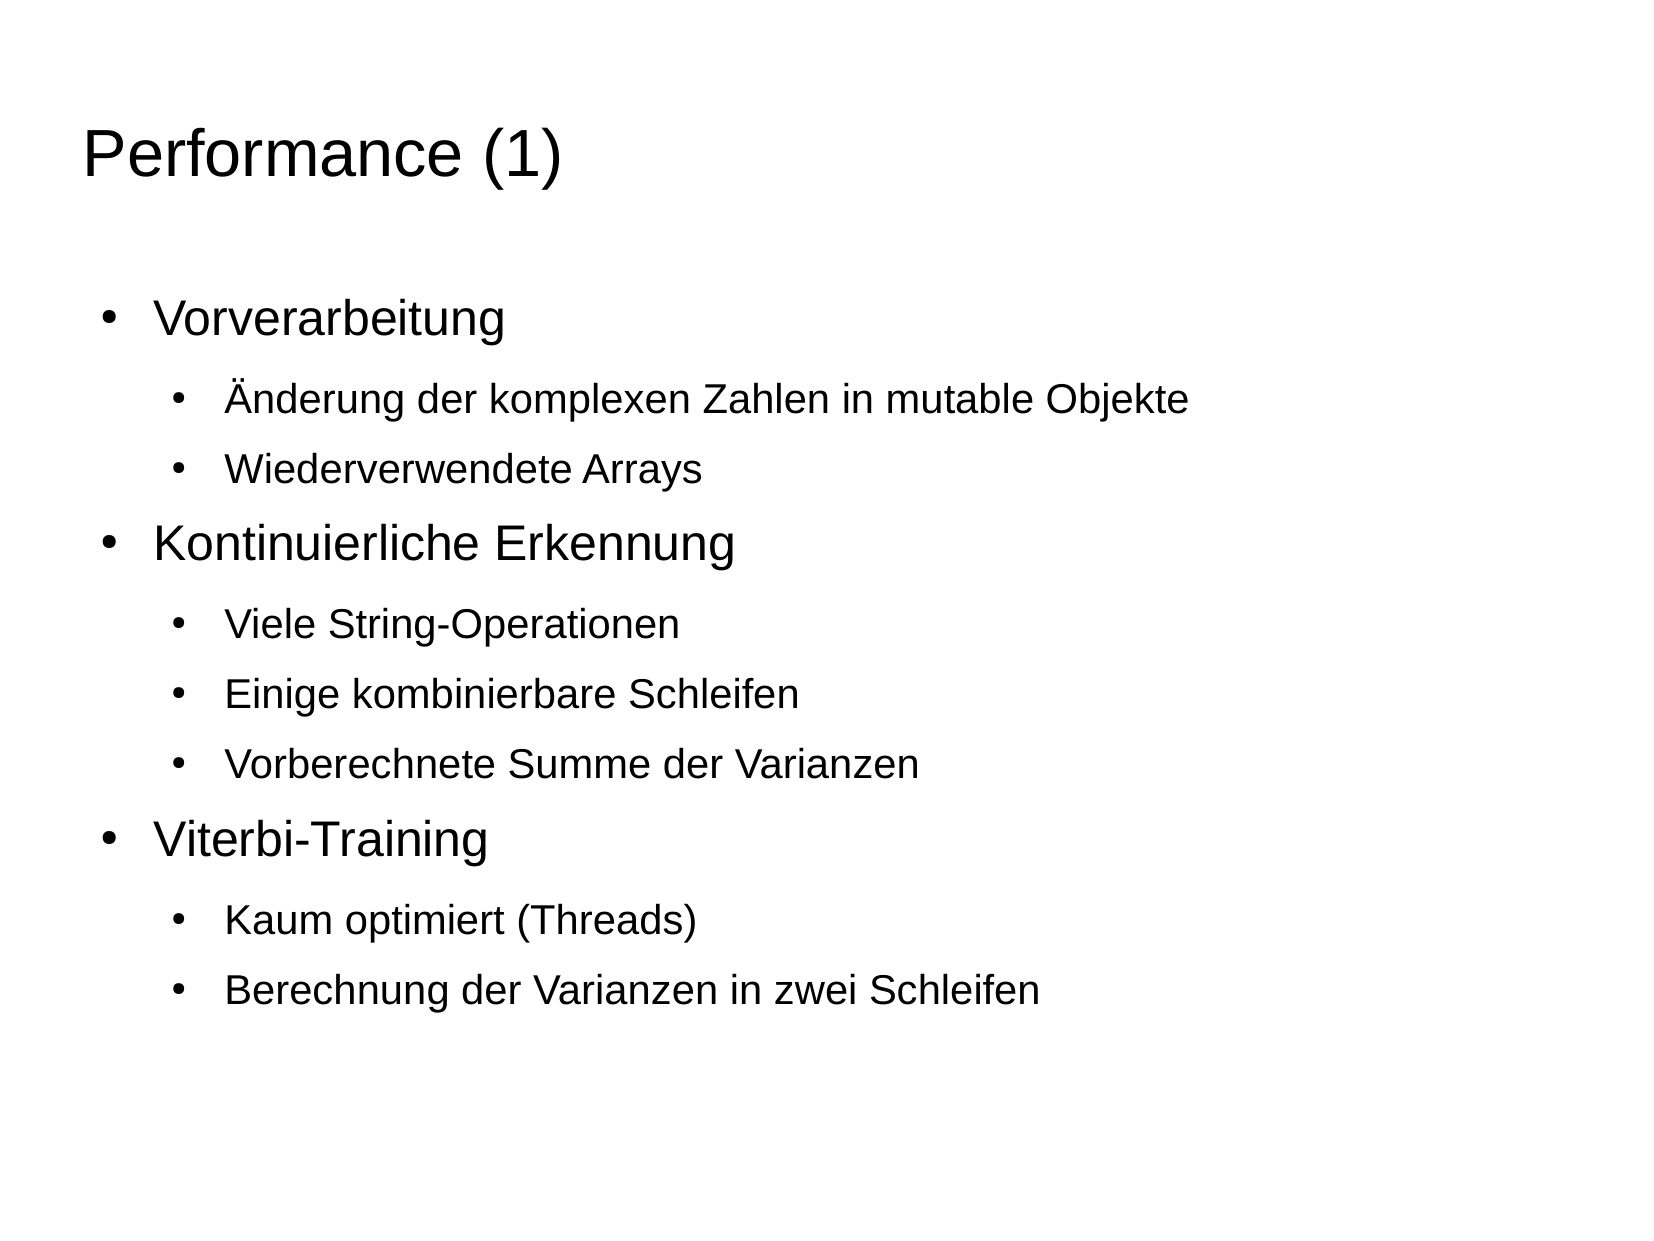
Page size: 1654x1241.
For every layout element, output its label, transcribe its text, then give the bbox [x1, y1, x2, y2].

list Vorverarbeitung Änderung der komplexen Zahlen in mutable Objekte Wiederverwendete Arrays Kontinuierliche Erkennung Viele String-Operationen Einige kombinierbare Schleifen Vorberechnete Summe der Varianzen Viterbi-Training Kaum optimiert (Threads) Berechnung der Varianzen in zwei Schleifen [82, 290, 1571, 1109]
title Performance (1) [82, 49, 1571, 257]
